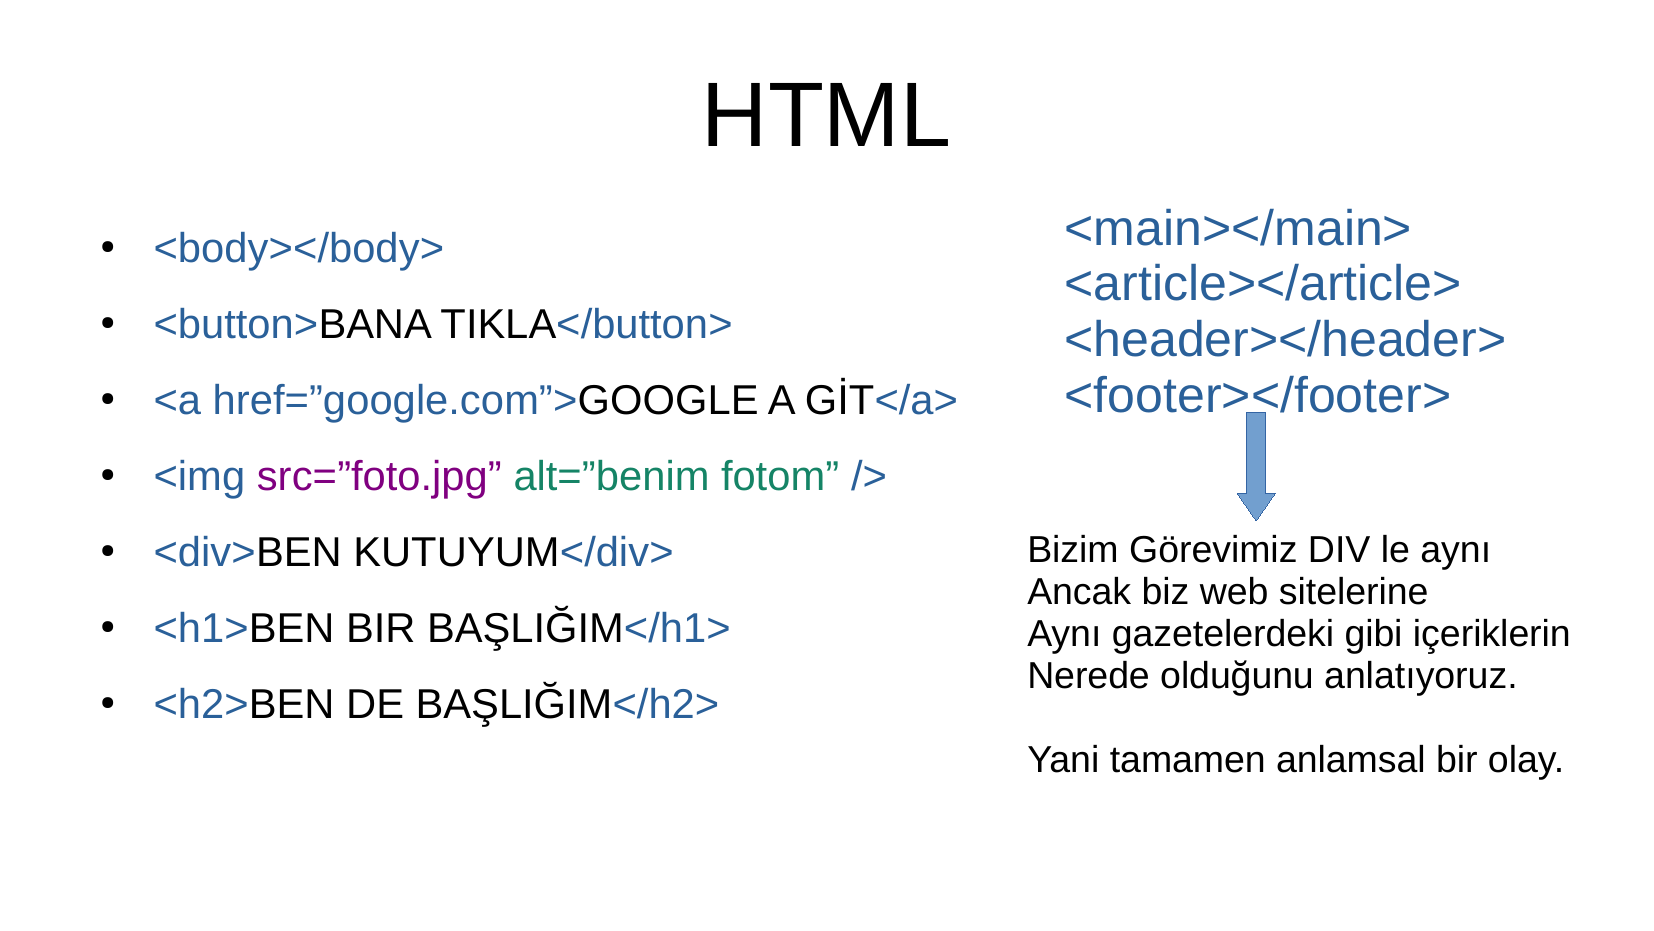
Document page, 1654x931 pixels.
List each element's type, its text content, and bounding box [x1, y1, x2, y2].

list <body></body> <button>BANA TIKLA</button> <a href=”google.com”>GOOGLE A GİT</a> <img src=”foto.jpg” alt=”benim fotom” /> <div>BEN KUTUYUM</div> <h1>BEN BIR BAŞLIĞIM</h1> <h2>BEN DE BAŞLIĞIM</h2> [82, 225, 1051, 826]
title HTML [82, 37, 1571, 193]
text_box <main></main> <article></article> <header></header> <footer></footer> [1050, 192, 1613, 455]
text_box [1237, 412, 1276, 521]
text_box Bizim Görevimiz DIV le aynı Ancak biz web sitelerine Aynı gazetelerdeki gibi içeriklerin Nerede olduğunu anlatıyoruz. Yani tamamen anlamsal bir olay. [1012, 520, 1646, 788]
